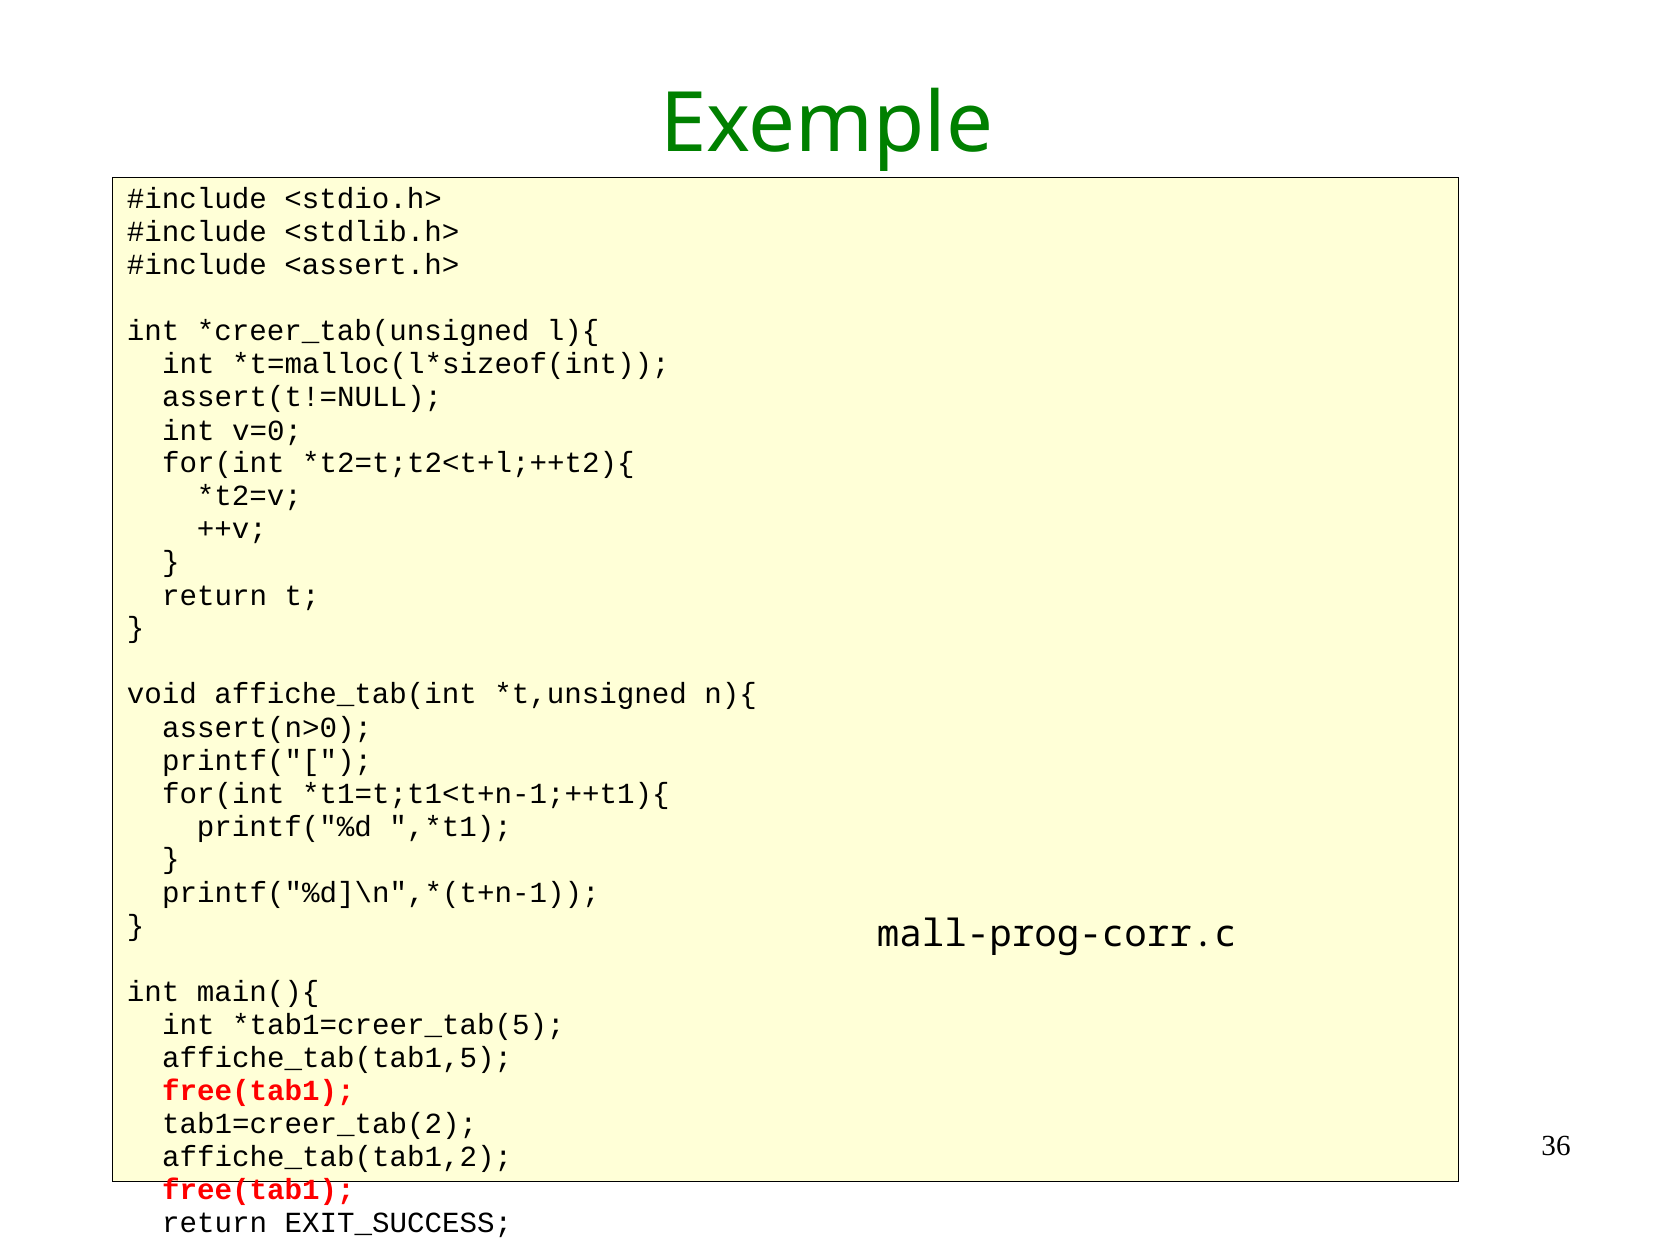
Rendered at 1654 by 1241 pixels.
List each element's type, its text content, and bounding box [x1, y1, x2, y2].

title Exemple [82, 49, 1571, 189]
text_box mall-prog-corr.c [862, 899, 1359, 957]
text_box #include <stdio.h> #include <stdlib.h> #include <assert.h> int *creer_tab(unsigned l){ int *t=malloc(l*sizeof(int)); assert(t!=NULL); int v=0; for(int *t2=t;t2<t+l;++t2){ *t2=v; ++v; } return t; } void affiche_tab(int *t,unsigned n){ assert(n>0); printf("["); for(int *t1=t;t1<t+n-1;++t1){ printf("%d ",*t1); } printf("%d]\n",*(t+n-1)); } int main(){ int *tab1=creer_tab(5); affiche_tab(tab1,5); free(tab1); tab1=creer_tab(2); affiche_tab(tab1,2); free(tab1); return EXIT_SUCCESS; } [112, 177, 1459, 1182]
